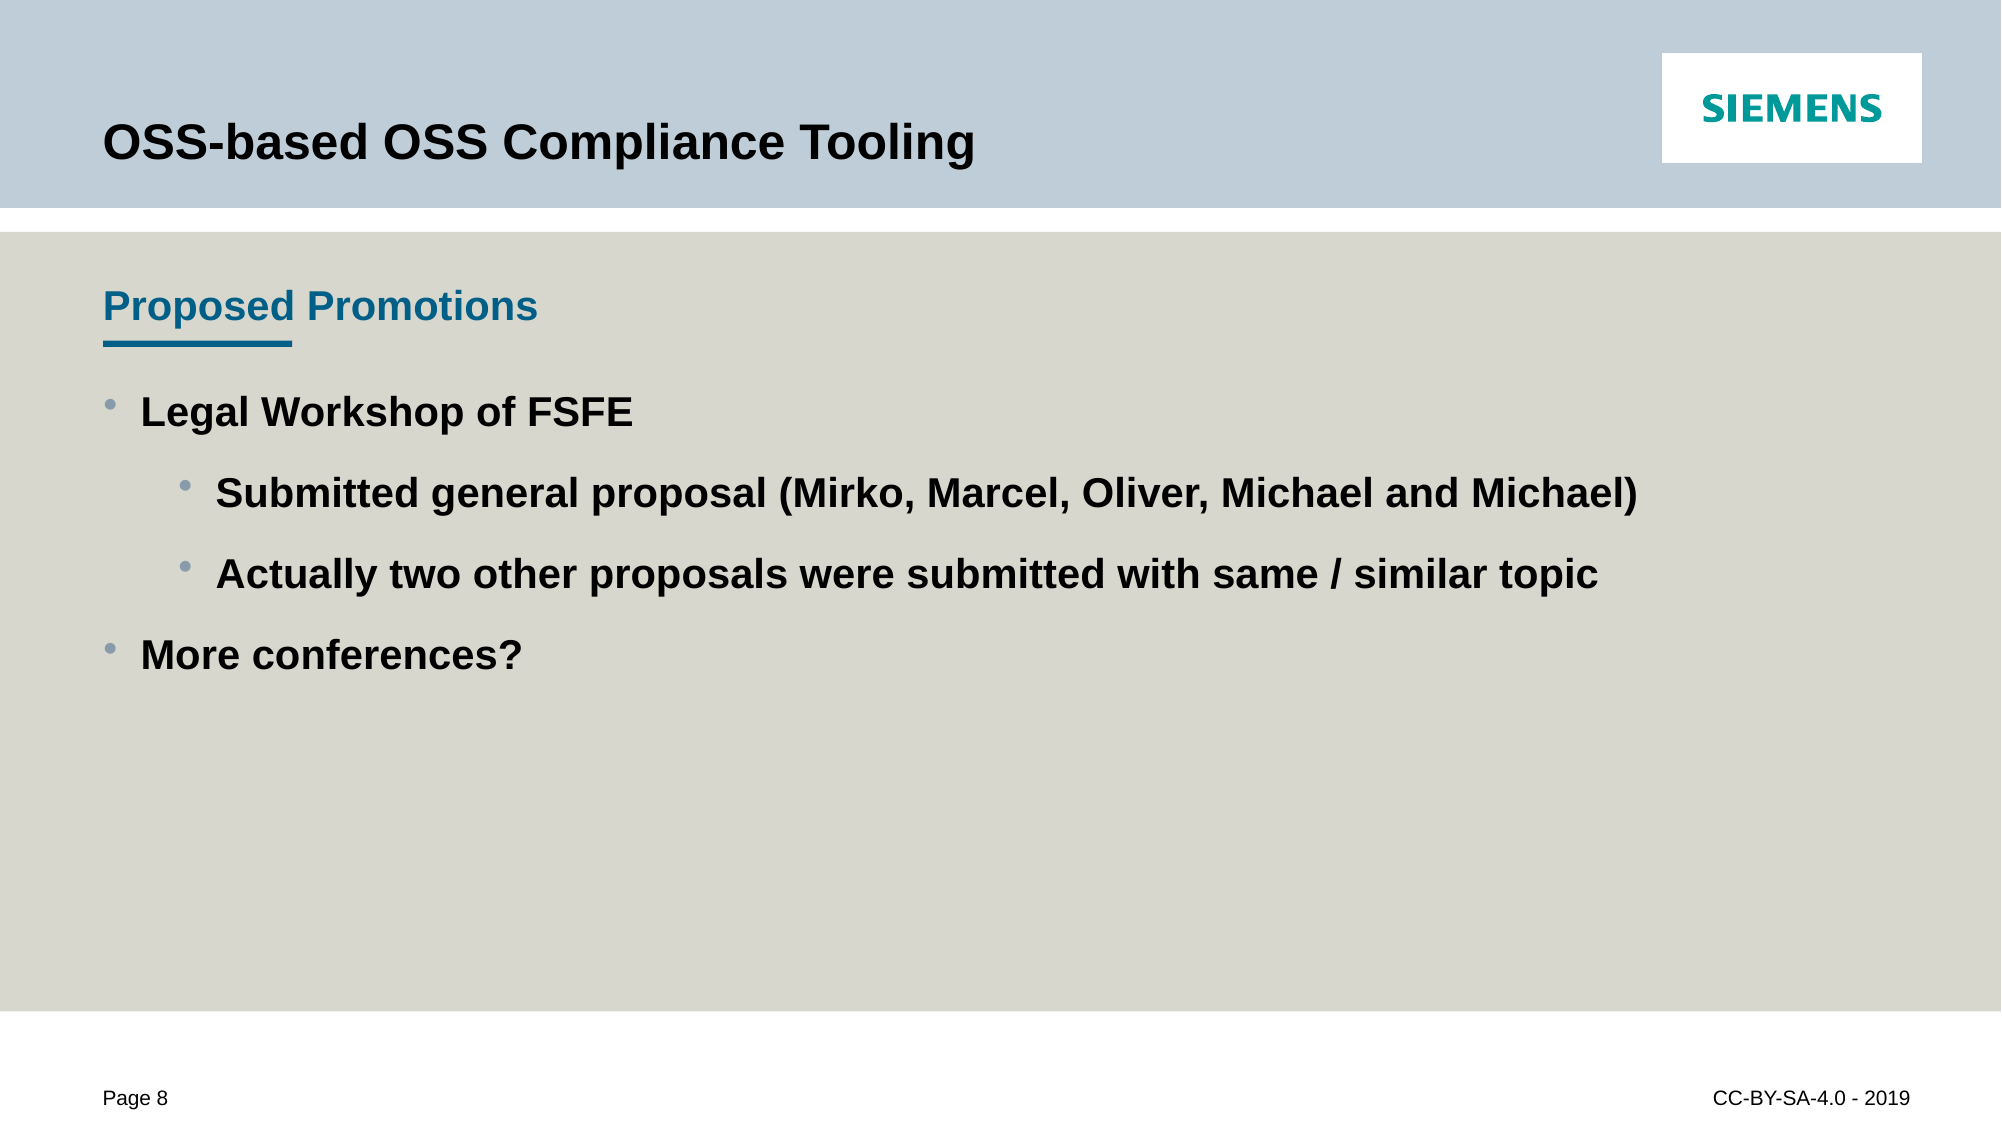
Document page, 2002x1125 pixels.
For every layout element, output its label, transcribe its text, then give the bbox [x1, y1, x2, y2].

text_box Legal Workshop of FSFE Submitted general proposal (Mirko, Marcel, Oliver, Michael and Michael) Actually two other proposals were submitted with same / similar topic More conferences? [103, 359, 1878, 841]
text_box [0, 231, 2001, 1012]
title OSS-based OSS Compliance Tooling [0, 0, 2001, 208]
text_box Proposed Promotions [102, 278, 1286, 330]
